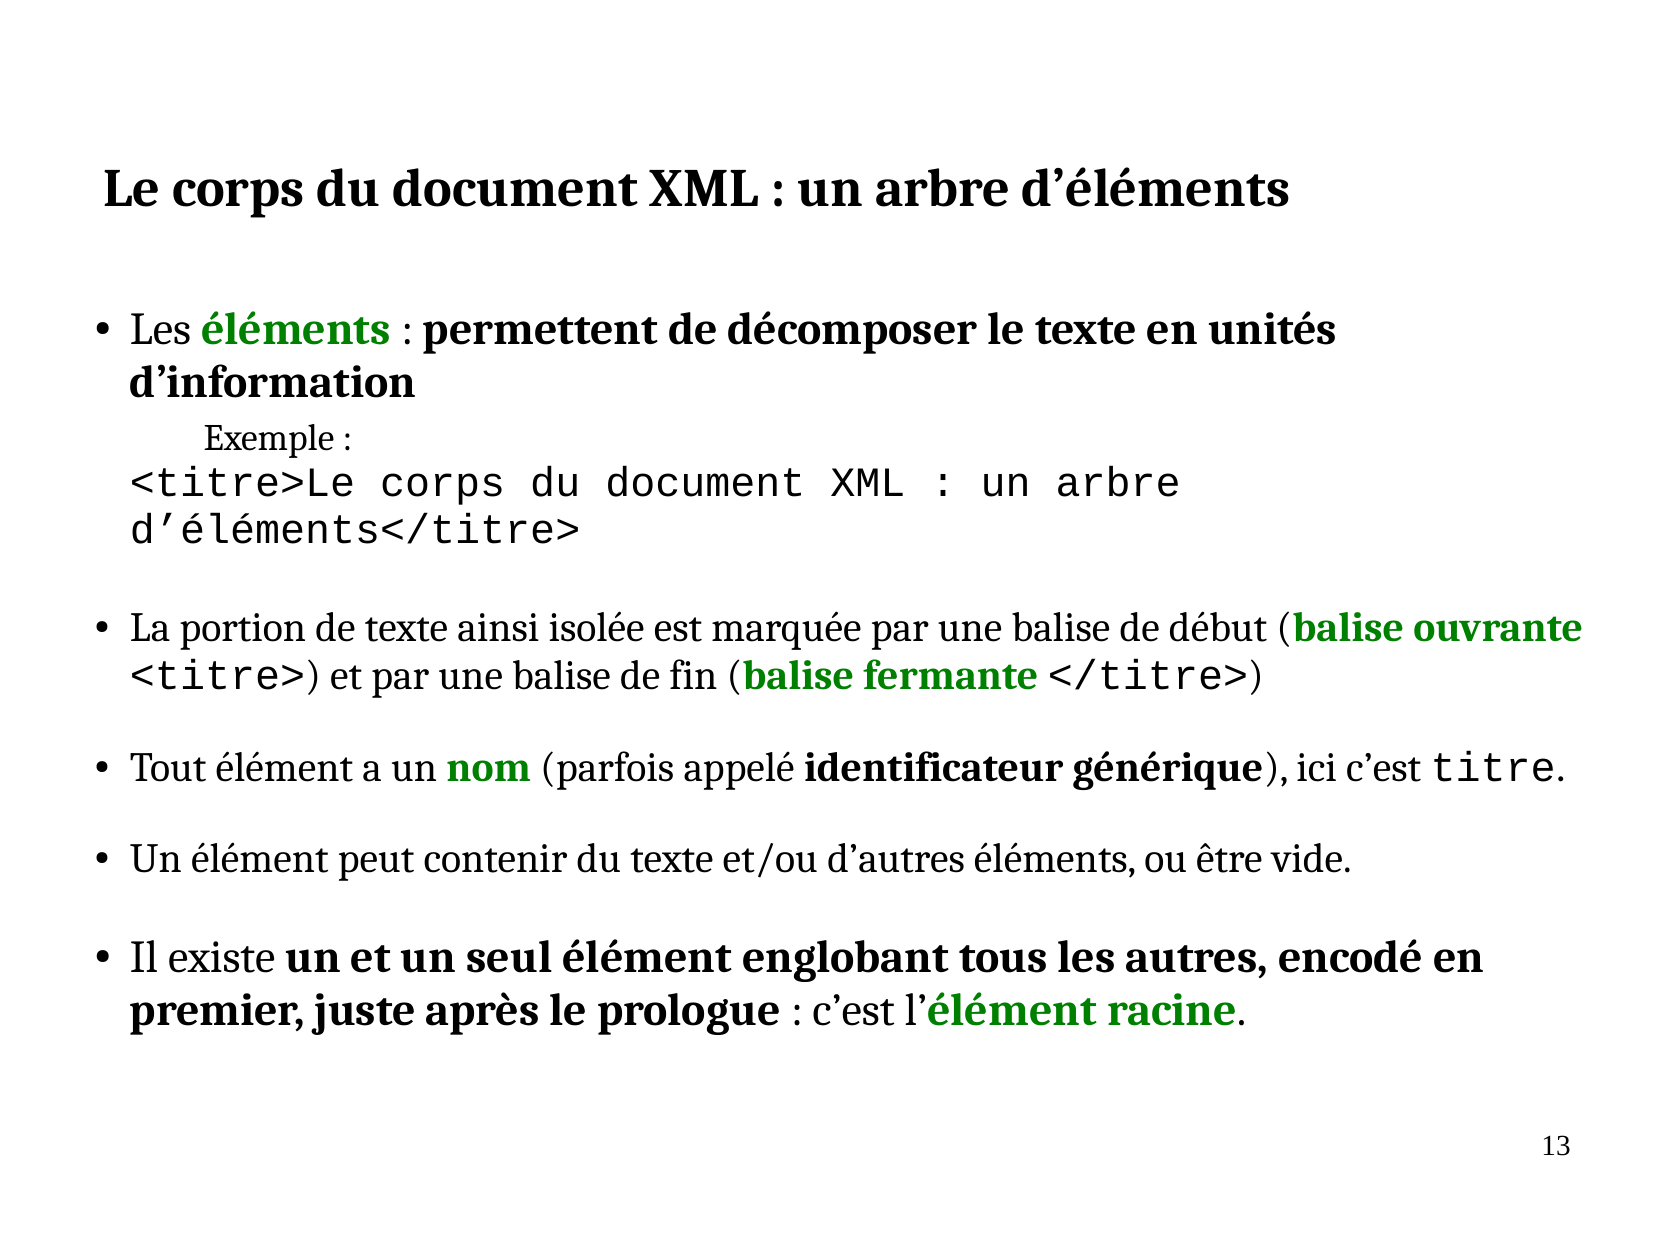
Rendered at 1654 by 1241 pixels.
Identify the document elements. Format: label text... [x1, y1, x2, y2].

title Le corps du document XML : un arbre d’éléments [29, 56, 1625, 250]
subtitle Les éléments : permettent de décomposer le texte en unités d’information Exemple : <titre>Le corps du document XML : un arbre d’éléments</titre> La portion de texte ainsi isolée est marquée par une balise de début (balise ouvrante <titre>) et par une balise de fin (balise fermante </titre>) Tout élément a un nom (parfois appelé identificateur générique), ici c’est titre. Un élément peut contenir du texte et/ou d’autres éléments, ou être vide. Il existe un et un seul élément englobant tous les autres, encodé en premier, juste après le prologue : c’est l’élément racine. [59, 288, 1625, 1106]
